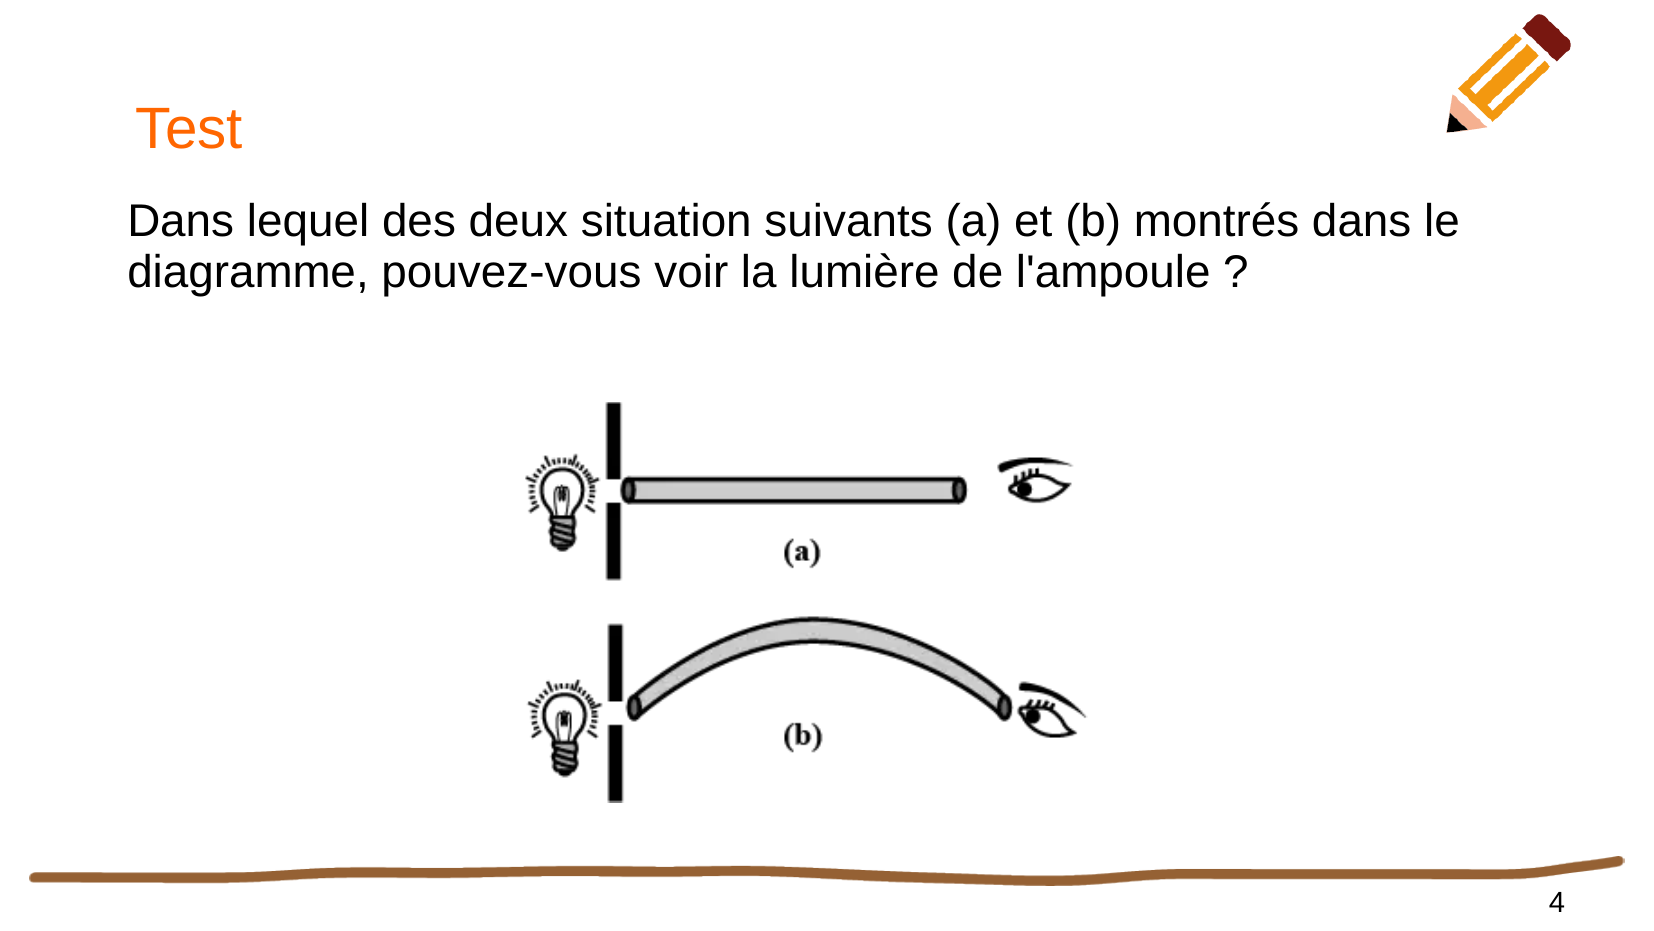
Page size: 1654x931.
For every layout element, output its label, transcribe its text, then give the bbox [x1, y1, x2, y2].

text_box Dans lequel des deux situation suivants (a) et (b) montrés dans le diagramme, pouvez-vous voir la lumière de l'ampoule ? [112, 187, 1613, 305]
picture [1446, 14, 1571, 133]
picture [525, 402, 1088, 803]
title Test [64, 76, 464, 181]
picture [29, 856, 1625, 886]
